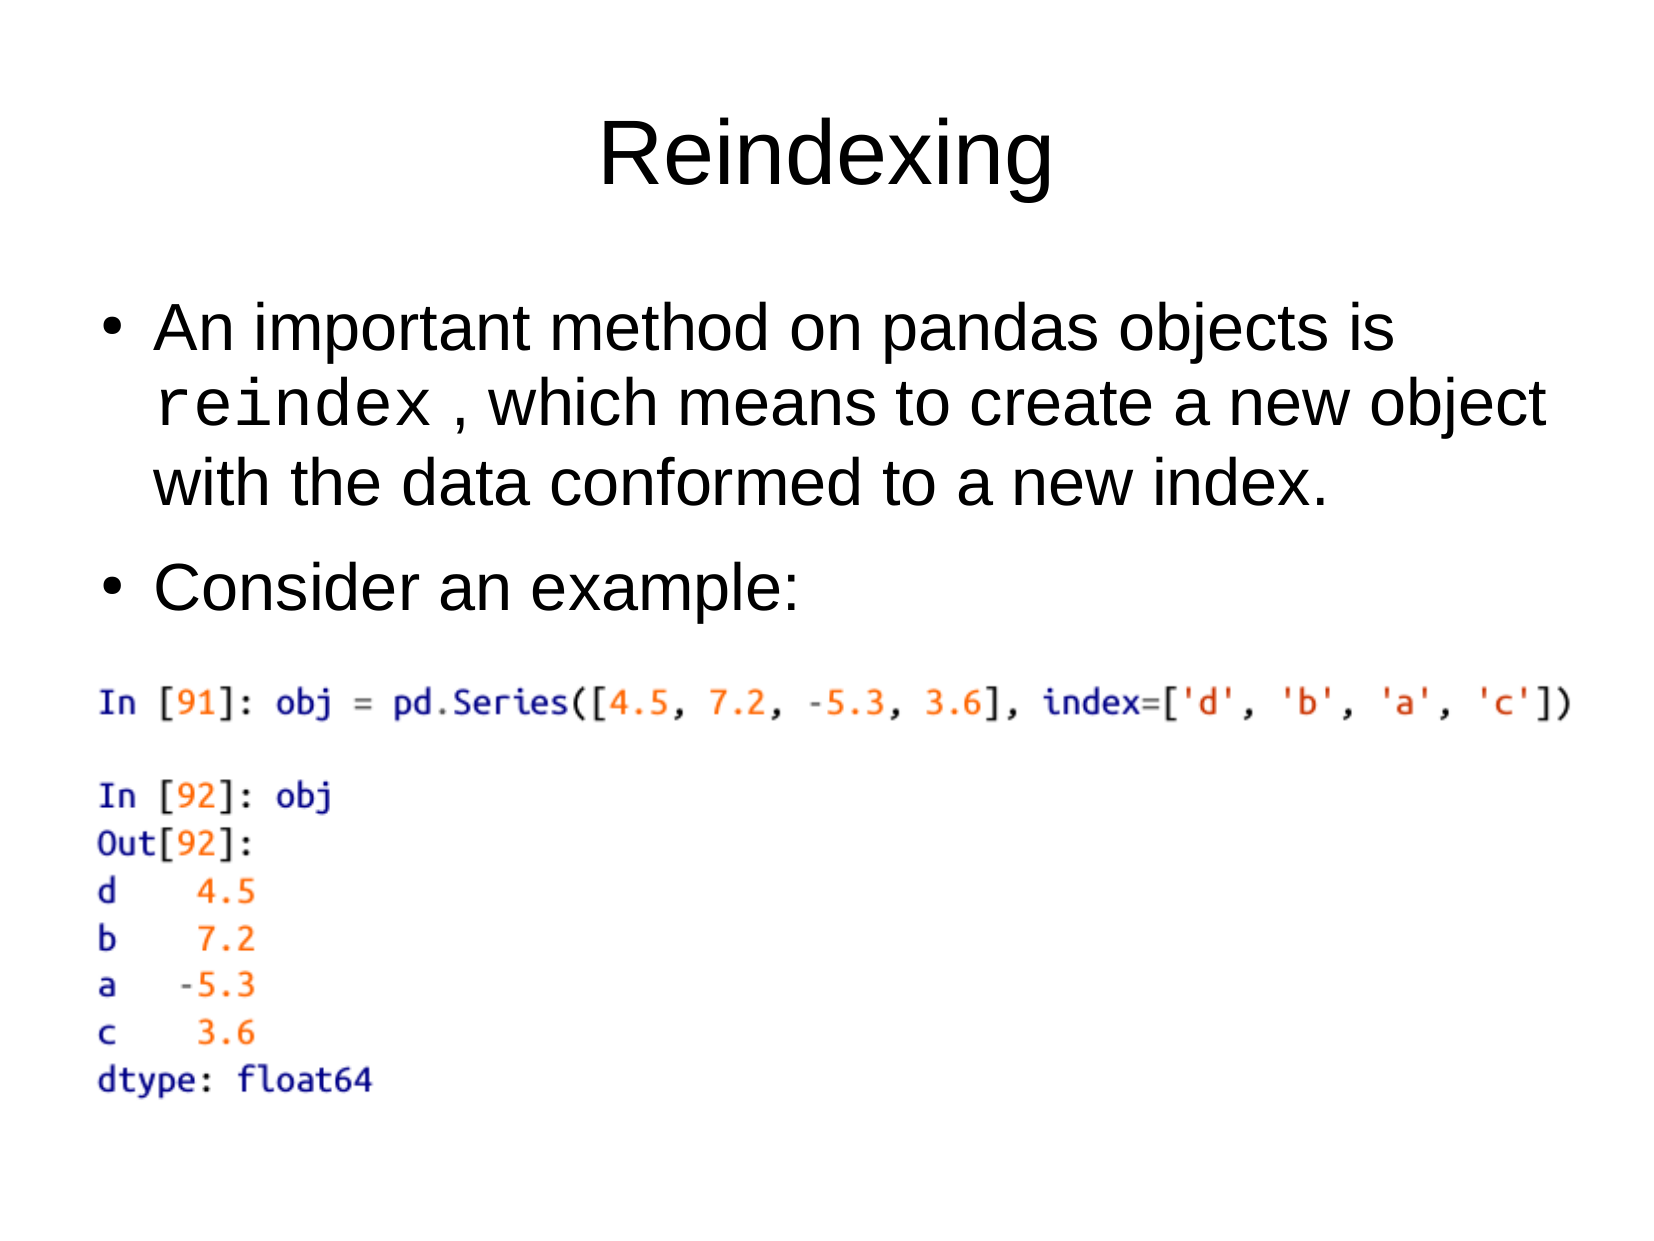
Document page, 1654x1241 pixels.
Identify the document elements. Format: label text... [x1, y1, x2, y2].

picture [70, 659, 1586, 1111]
list An important method on pandas objects is reindex , which means to create a new object with the data conformed to a new index. Consider an example: [82, 290, 1571, 659]
title Reindexing [82, 49, 1571, 257]
